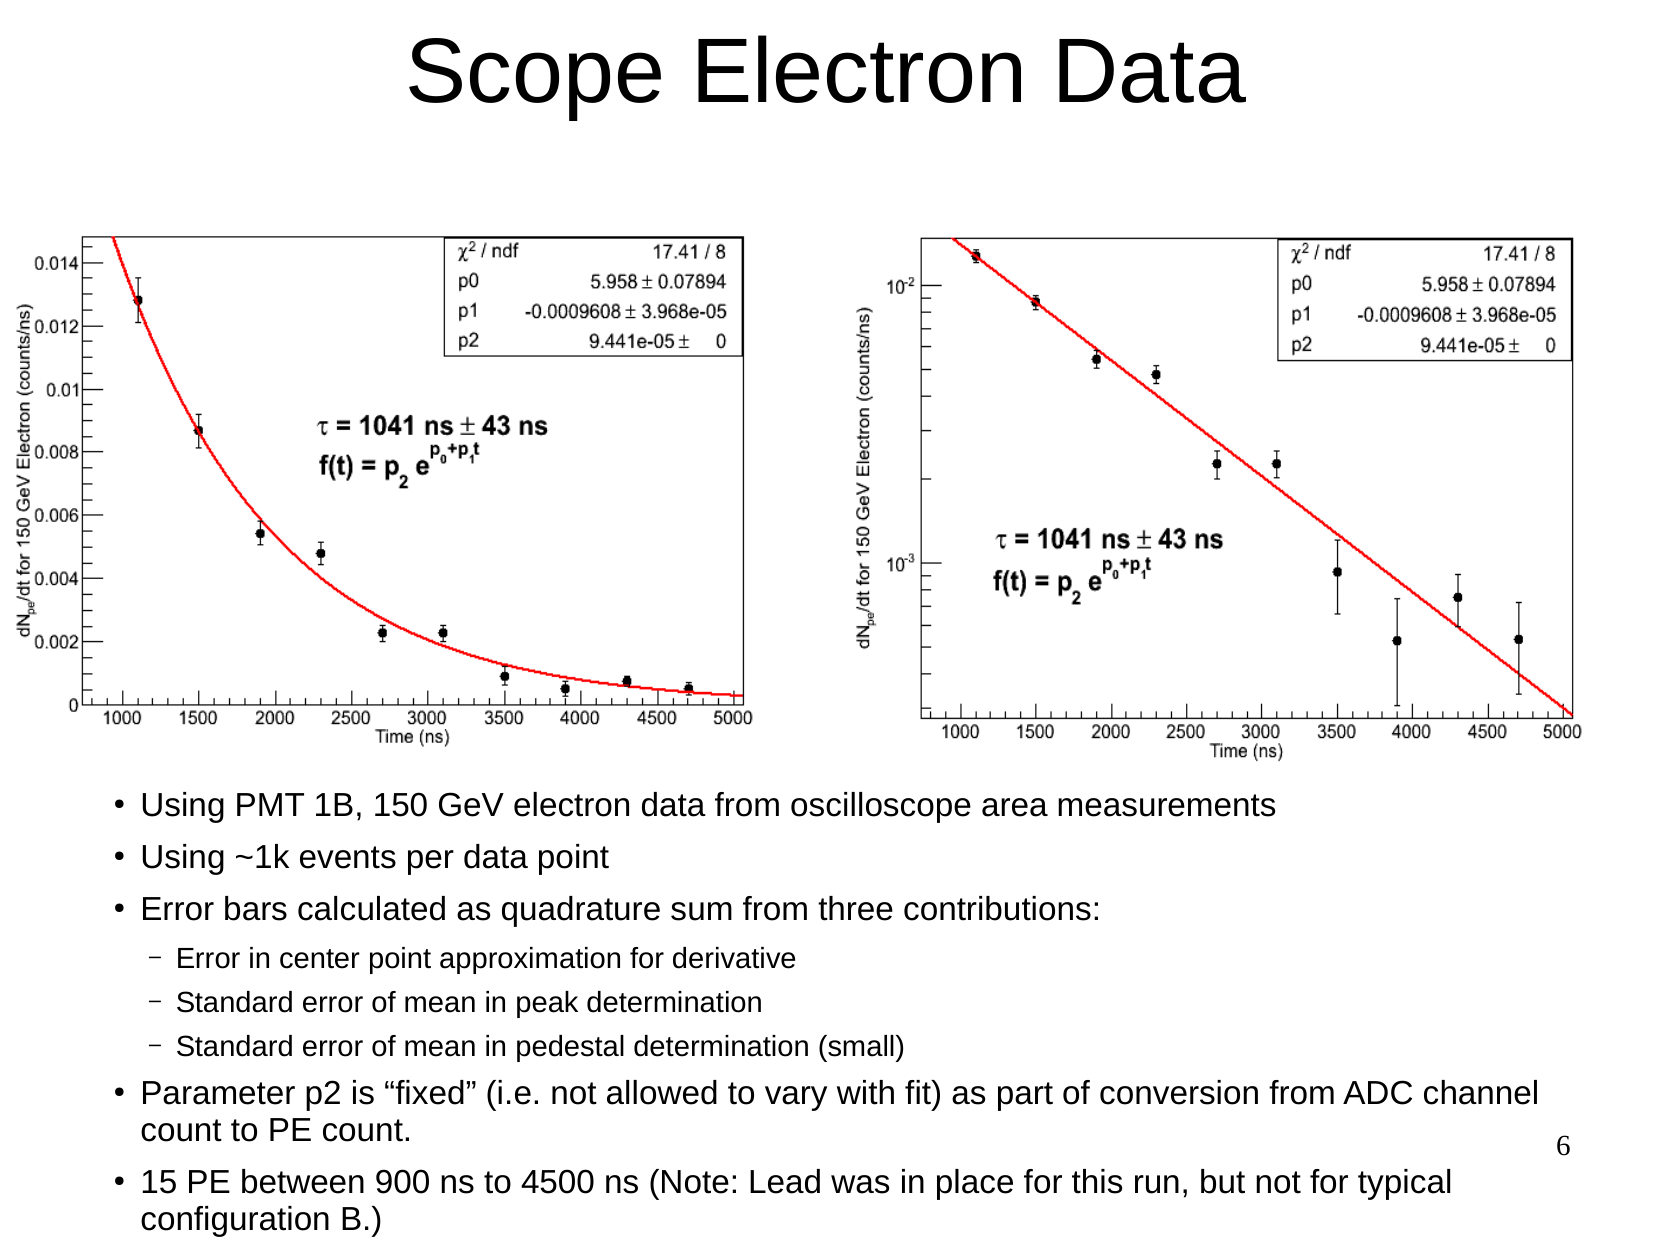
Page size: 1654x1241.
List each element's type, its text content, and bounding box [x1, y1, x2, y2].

title Scope Electron Data [82, 0, 1571, 174]
picture [0, 178, 826, 764]
list Using PMT 1B, 150 GeV electron data from oscilloscope area measurements Using ~1k events per data point Error bars calculated as quadrature sum from three contributions: Error in center point approximation for derivative Standard error of mean in peak determination Standard error of mean in pedestal determination (small) Parameter p2 is “fixed” (i.e. not allowed to vary with fit) as part of conversion from ADC channel count to PE count. 15 PE between 900 ns to 4500 ns (Note: Lead was in place for this run, but not for typical configuration B.) [104, 786, 1561, 1241]
picture [840, 178, 1654, 779]
